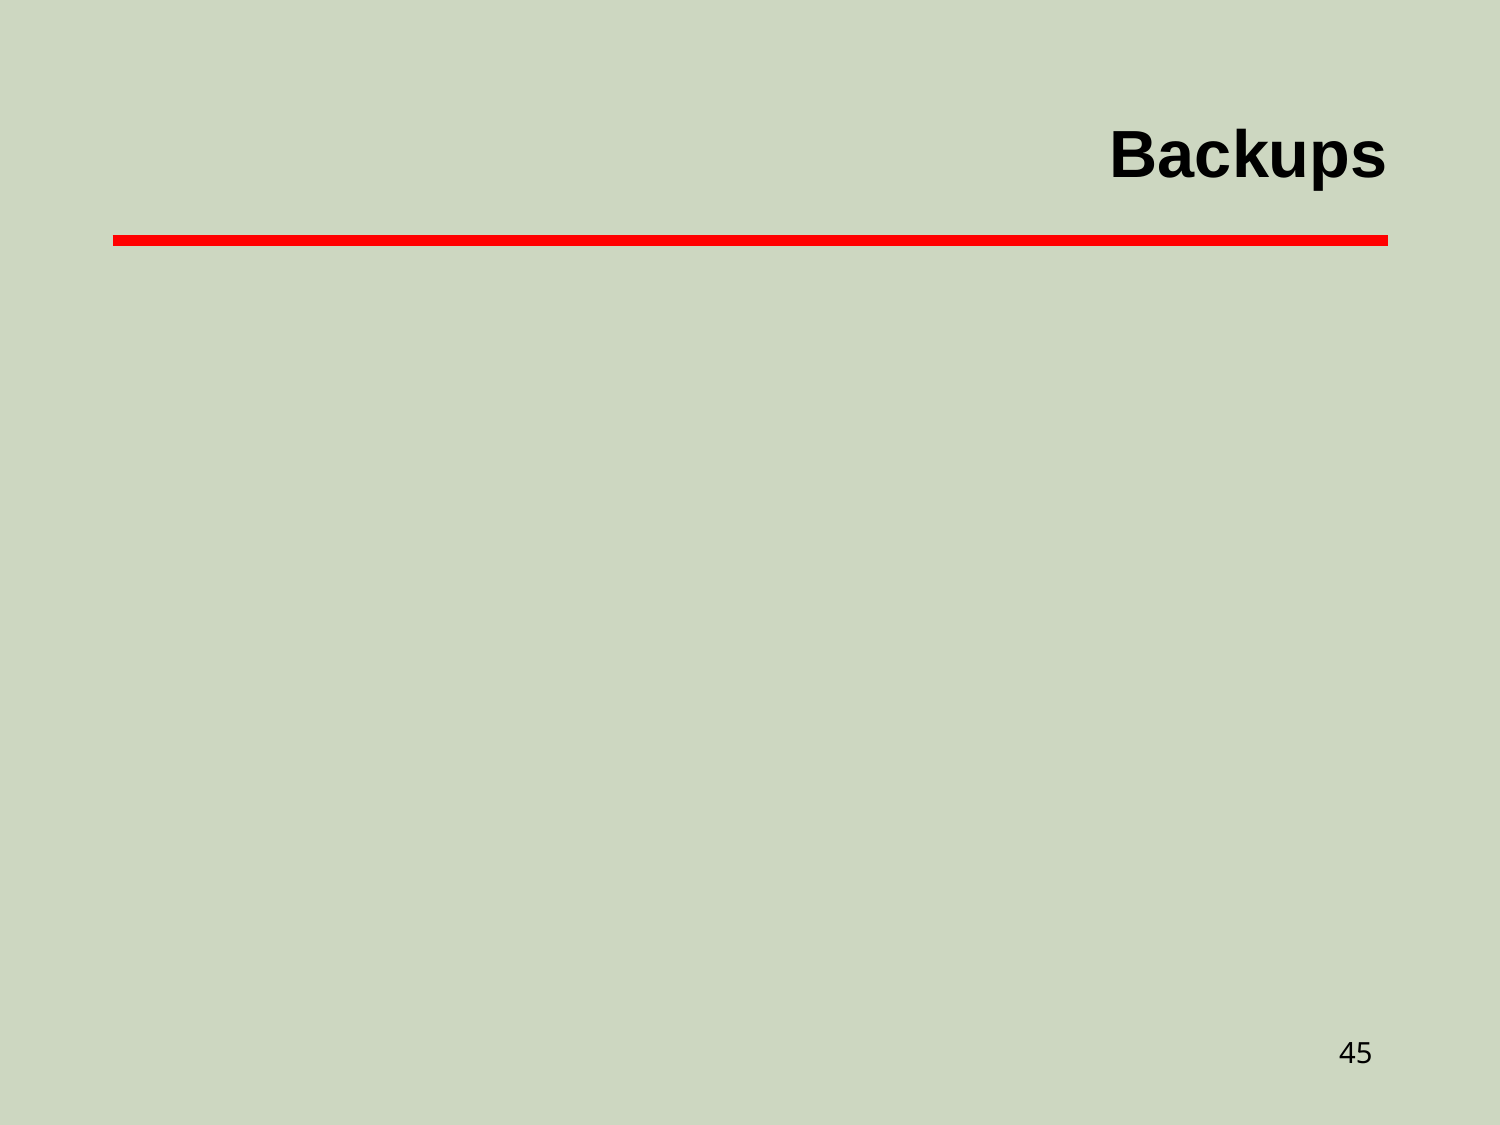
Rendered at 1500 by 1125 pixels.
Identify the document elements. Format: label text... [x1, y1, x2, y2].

title Backups [337, 93, 1388, 217]
